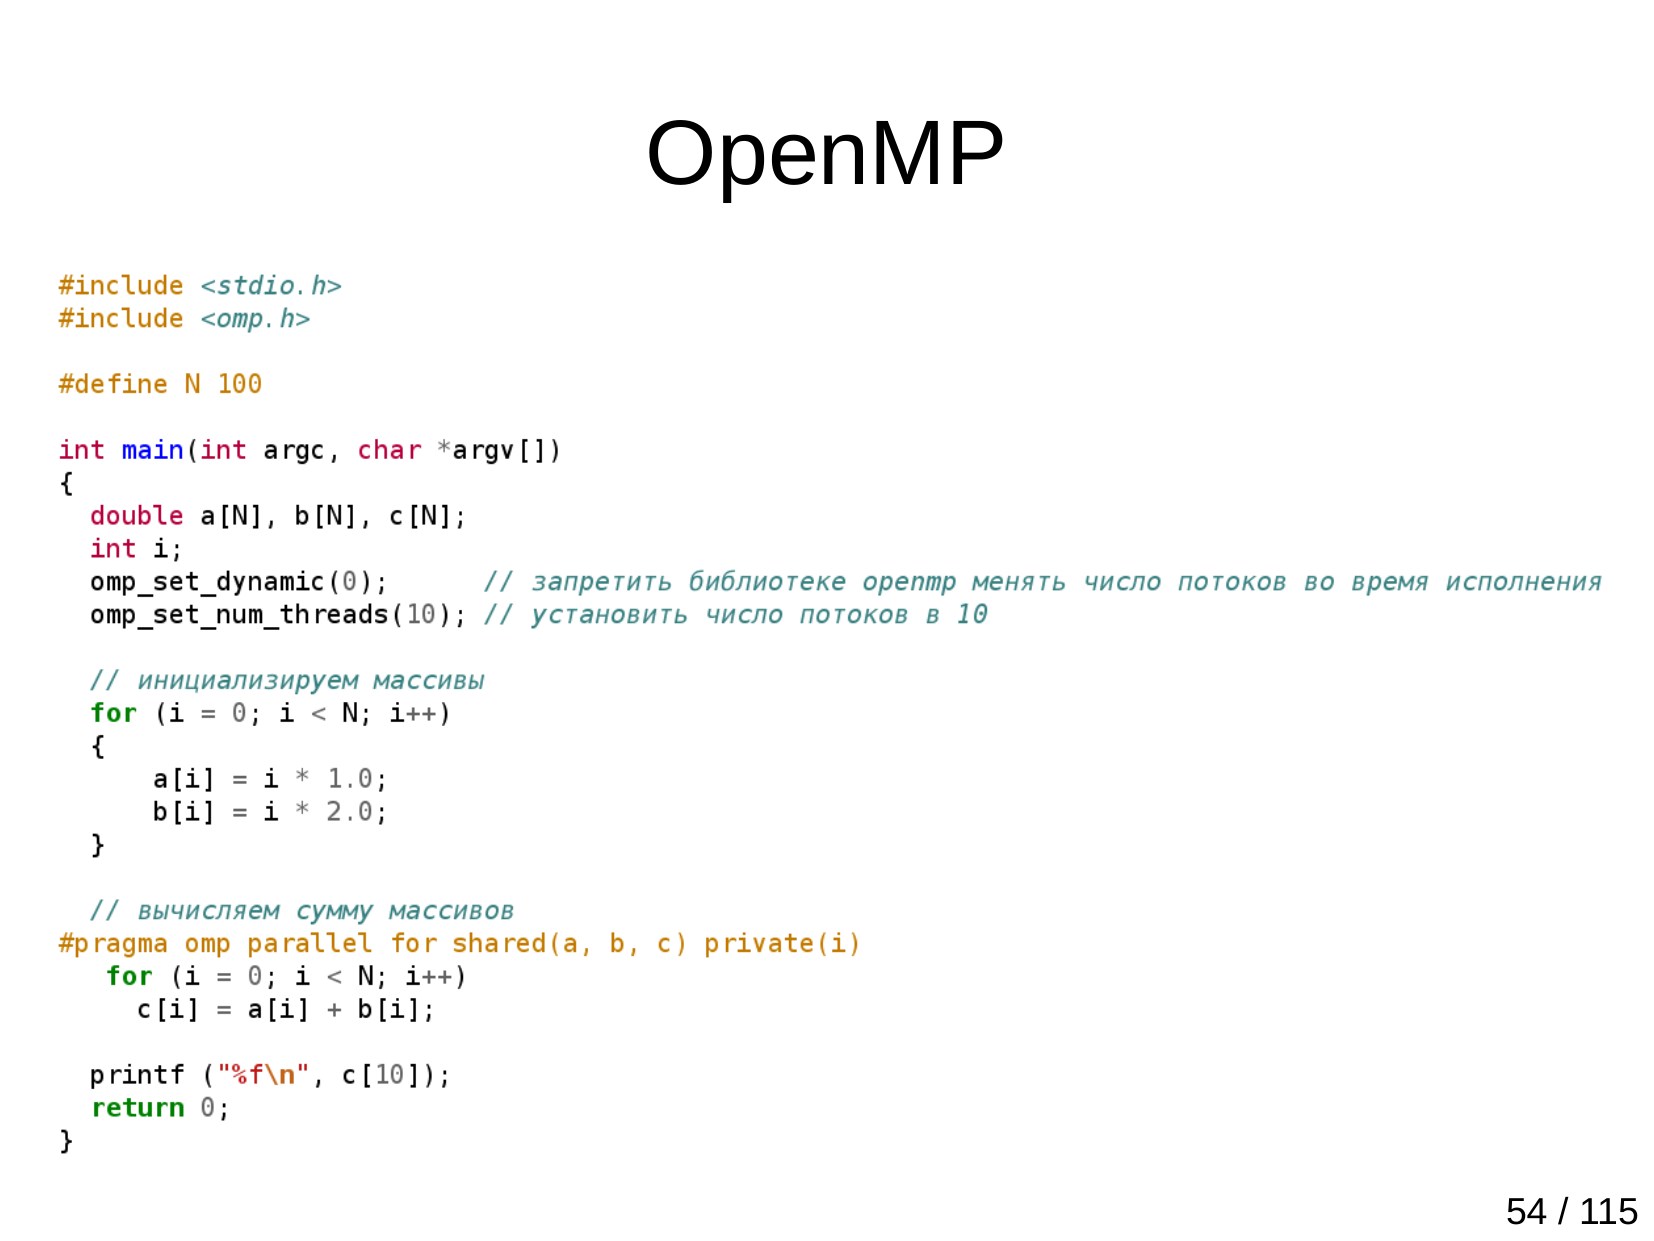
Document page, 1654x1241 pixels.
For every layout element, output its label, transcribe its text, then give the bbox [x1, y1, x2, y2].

text_box <number> / 115 [1380, 1183, 1654, 1241]
title OpenMP [82, 49, 1571, 257]
picture [47, 259, 1619, 1168]
